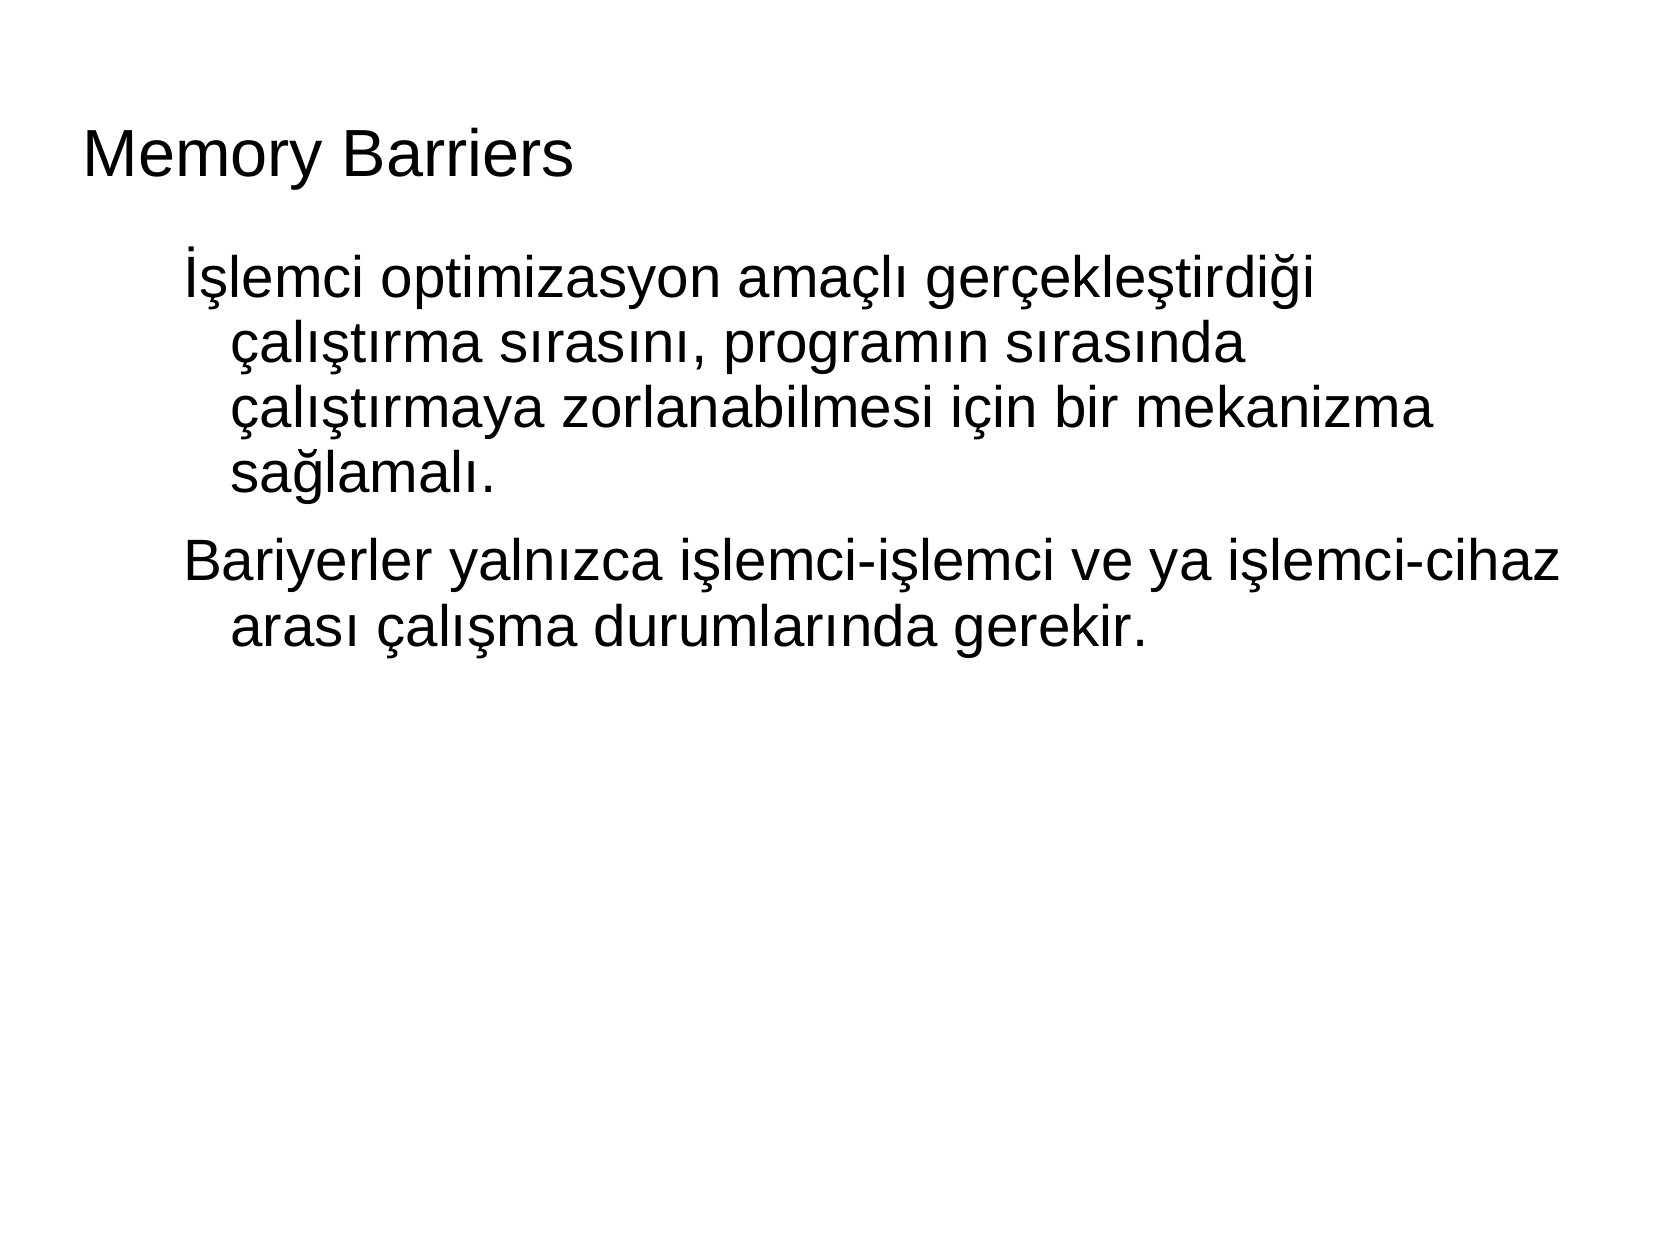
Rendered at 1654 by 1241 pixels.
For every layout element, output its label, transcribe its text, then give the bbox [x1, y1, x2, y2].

title Memory Barriers [82, 49, 1571, 257]
list İşlemci optimizasyon amaçlı gerçekleştirdiği çalıştırma sırasını, programın sırasında çalıştırmaya zorlanabilmesi için bir mekanizma sağlamalı. Bariyerler yalnızca işlemci-işlemci ve ya işlemci-cihaz arası çalışma durumlarında gerekir. [88, 244, 1577, 1063]
